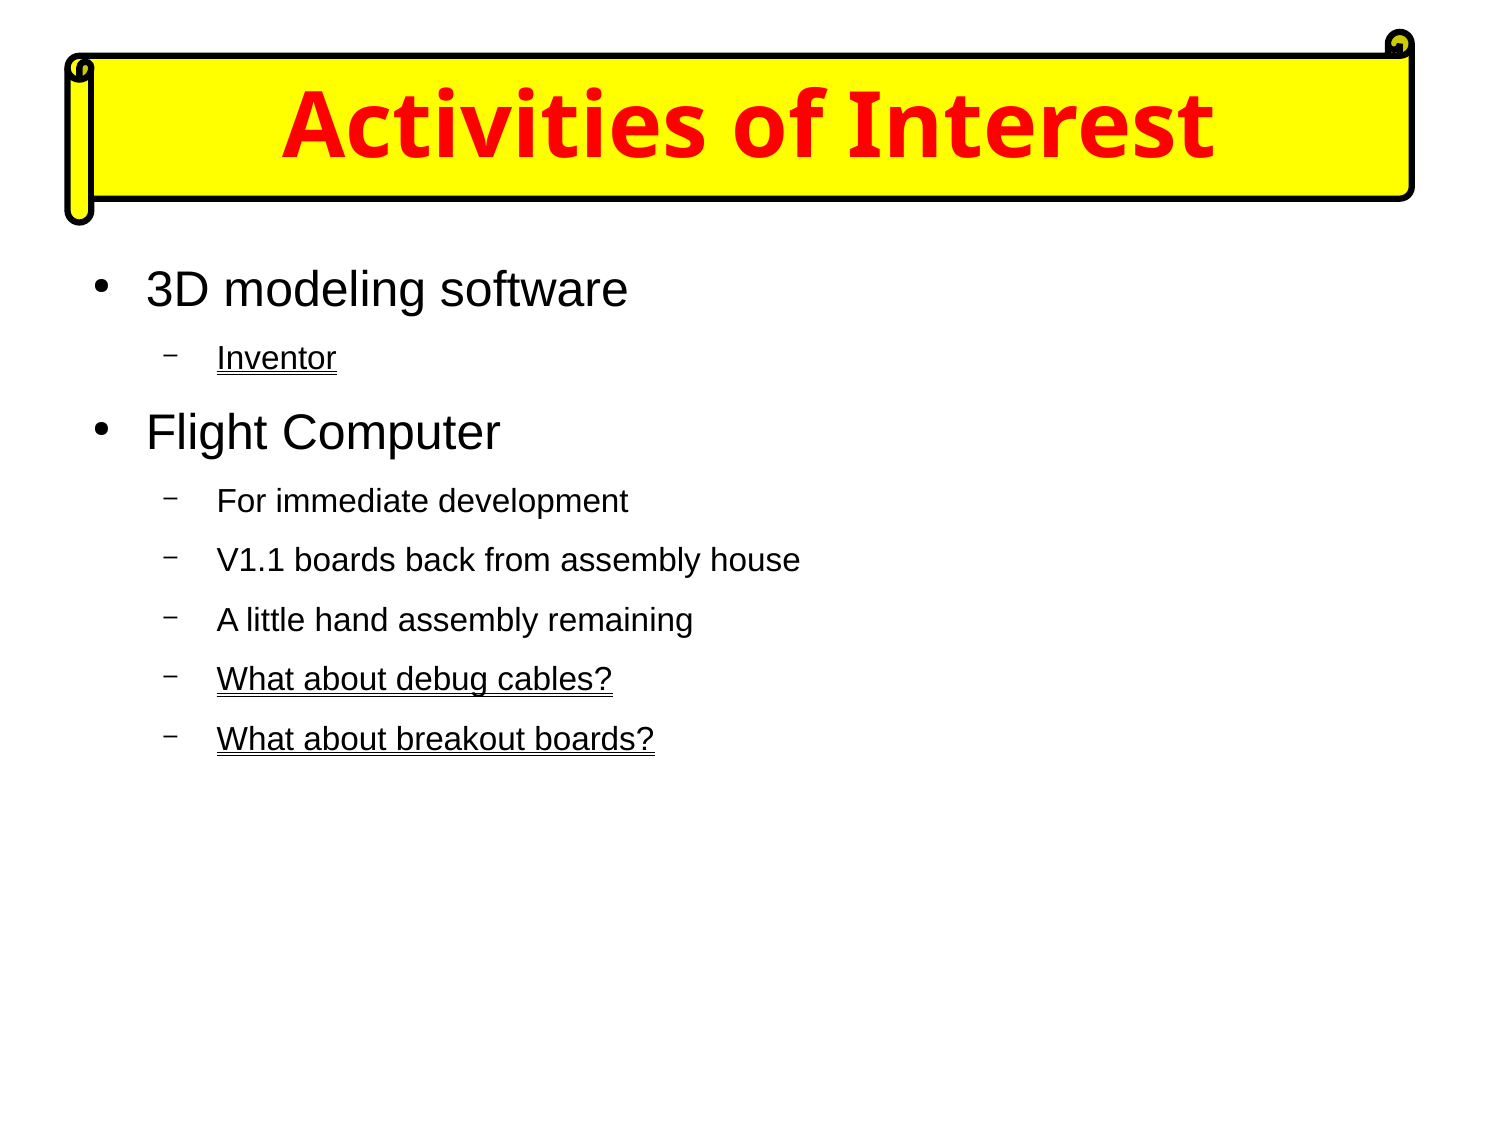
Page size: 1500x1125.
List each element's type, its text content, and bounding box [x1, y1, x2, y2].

text_box [67, 184, 1412, 223]
text_box [72, 31, 1412, 58]
list 3D modeling software Inventor Flight Computer For immediate development V1.1 boards back from assembly house A little hand assembly remaining What about debug cables? What about breakout boards? [75, 263, 1425, 916]
text_box Activities of Interest [0, 58, 1500, 184]
